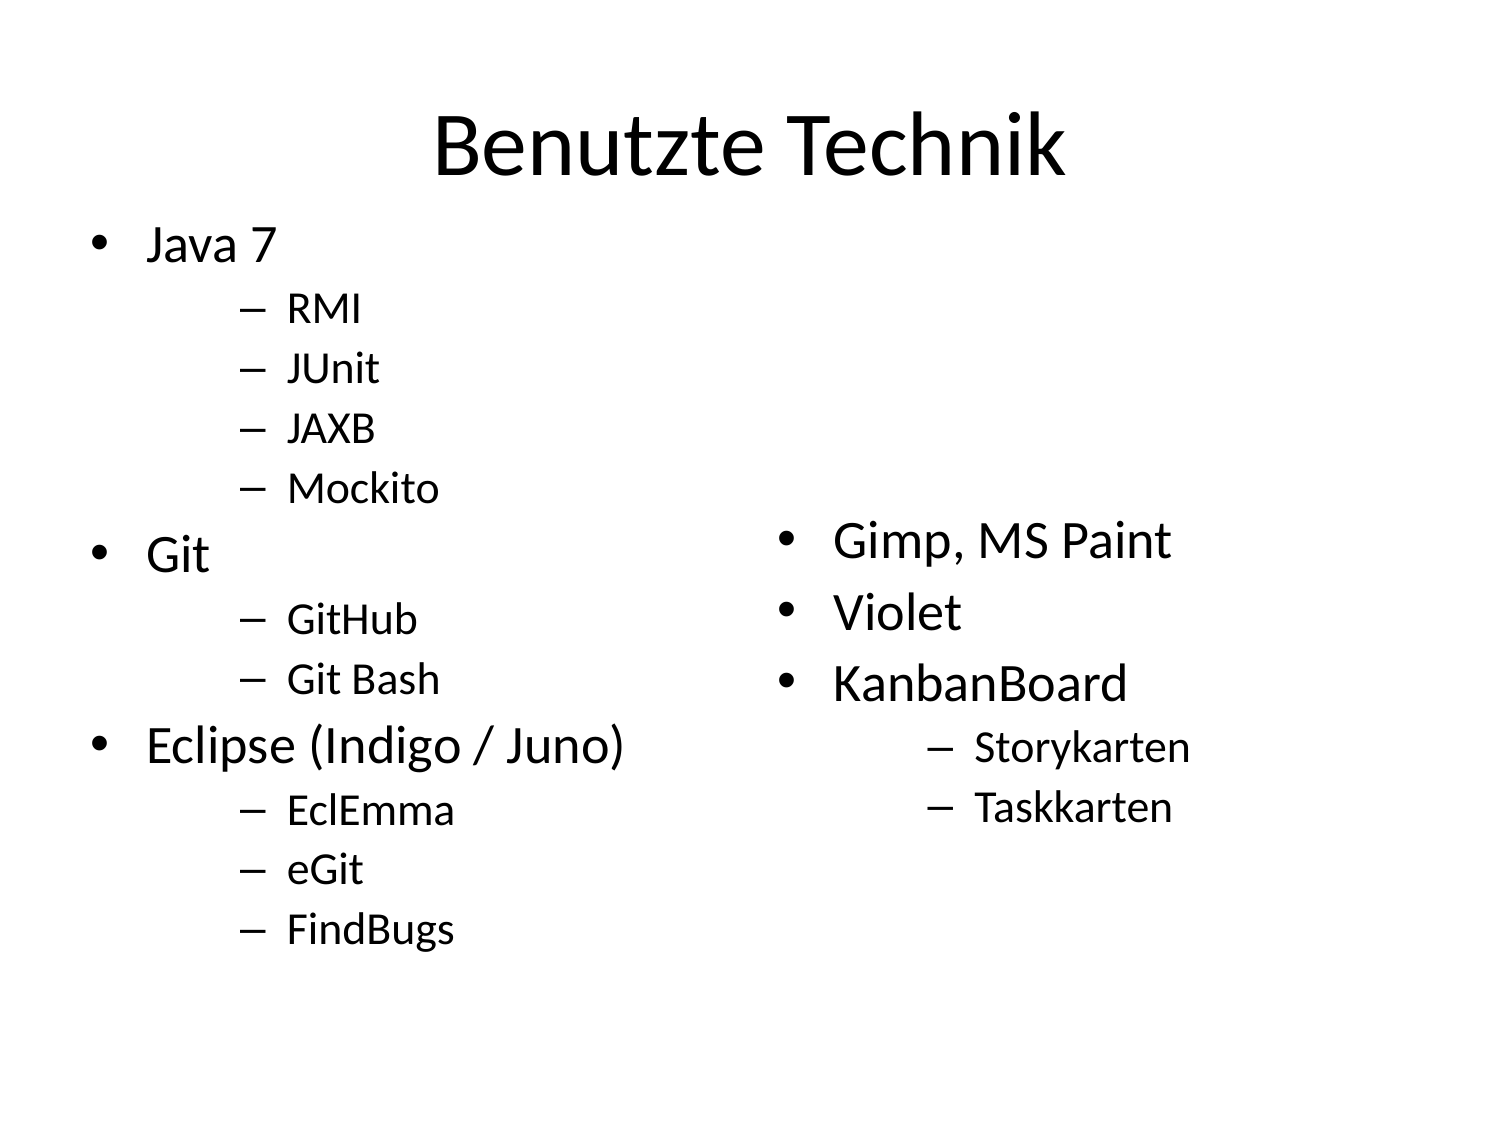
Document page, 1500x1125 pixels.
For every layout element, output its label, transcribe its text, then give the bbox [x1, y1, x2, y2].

list Gimp, MS Paint Violet KanbanBoard Storykarten Taskkarten [762, 208, 1426, 946]
title Benutzte Technik [75, 45, 1426, 233]
list Java 7 RMI JUnit JAXB Mockito Git GitHub Git Bash Eclipse (Indigo / Juno) EclEmma eGit FindBugs [75, 208, 738, 1005]
